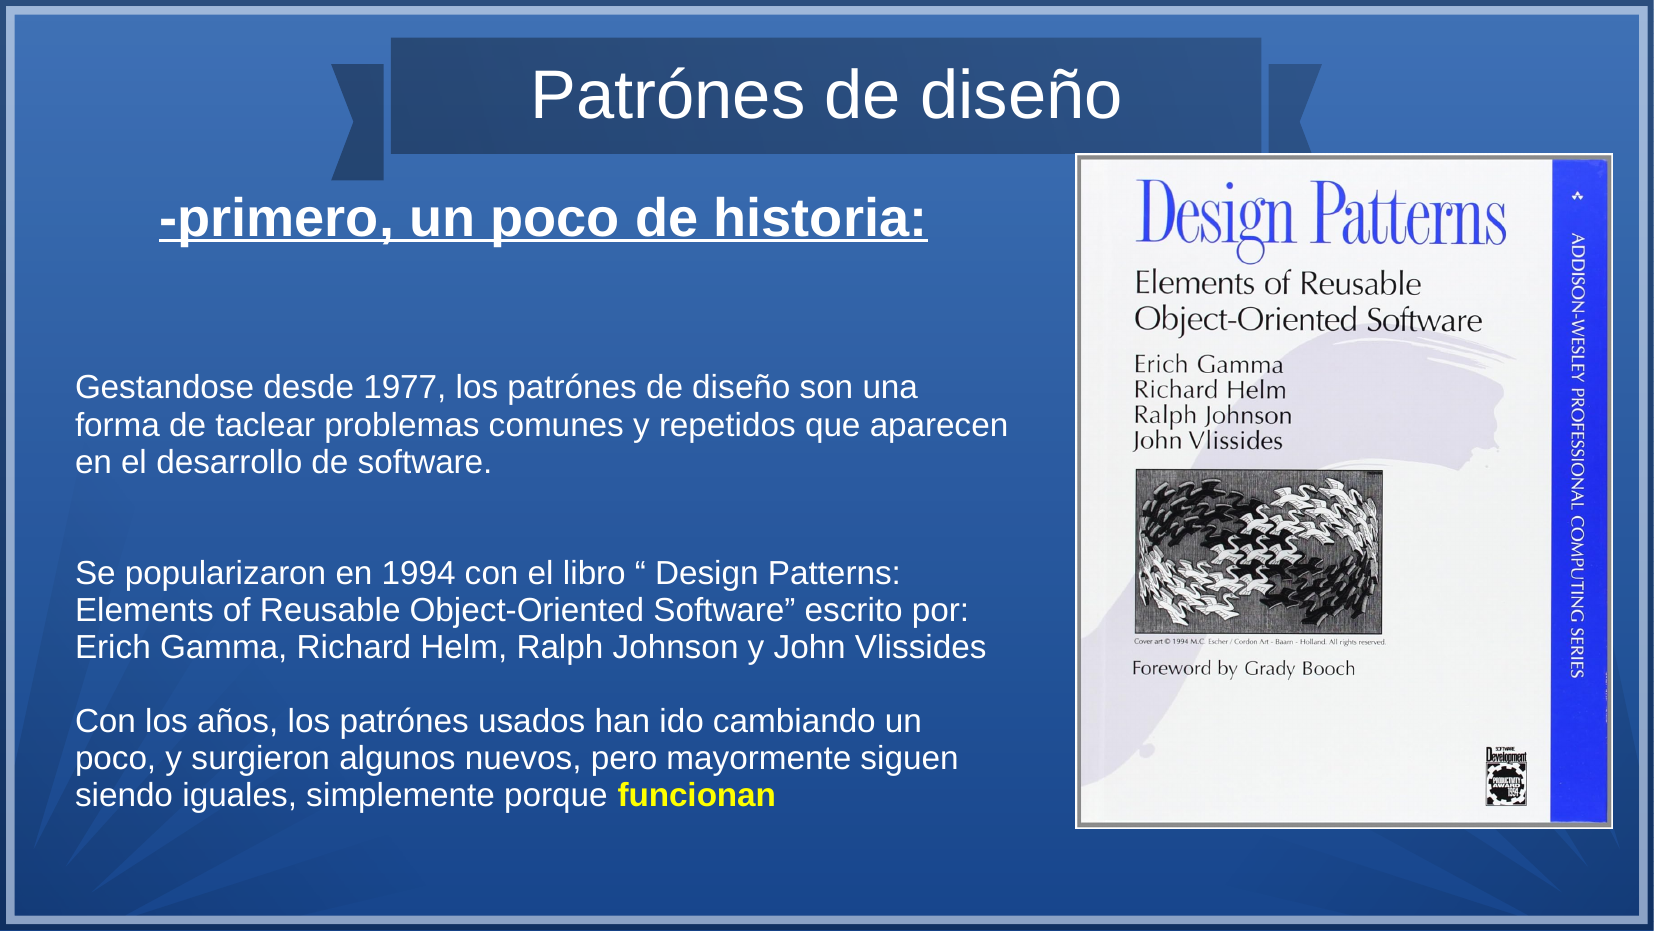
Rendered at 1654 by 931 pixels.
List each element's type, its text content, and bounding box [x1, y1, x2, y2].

subtitle -primero, un poco de historia: Gestandose desde 1977, los patrónes de diseño son una forma de taclear problemas comunes y repetidos que aparecen en el desarrollo de software. Se popularizaron en 1994 con el libro “ Design Patterns: Elements of Reusable Object-Oriented Software” escrito por: Erich Gamma, Richard Helm, Ralph Johnson y John Vlissides Con los años, los patrónes usados han ido cambiando un poco, y surgieron algunos nuevos, pero mayormente siguen siendo iguales, simplemente porque funcionan [75, 187, 1013, 826]
title Patrónes de diseño [389, 35, 1264, 154]
picture [1075, 153, 1613, 829]
